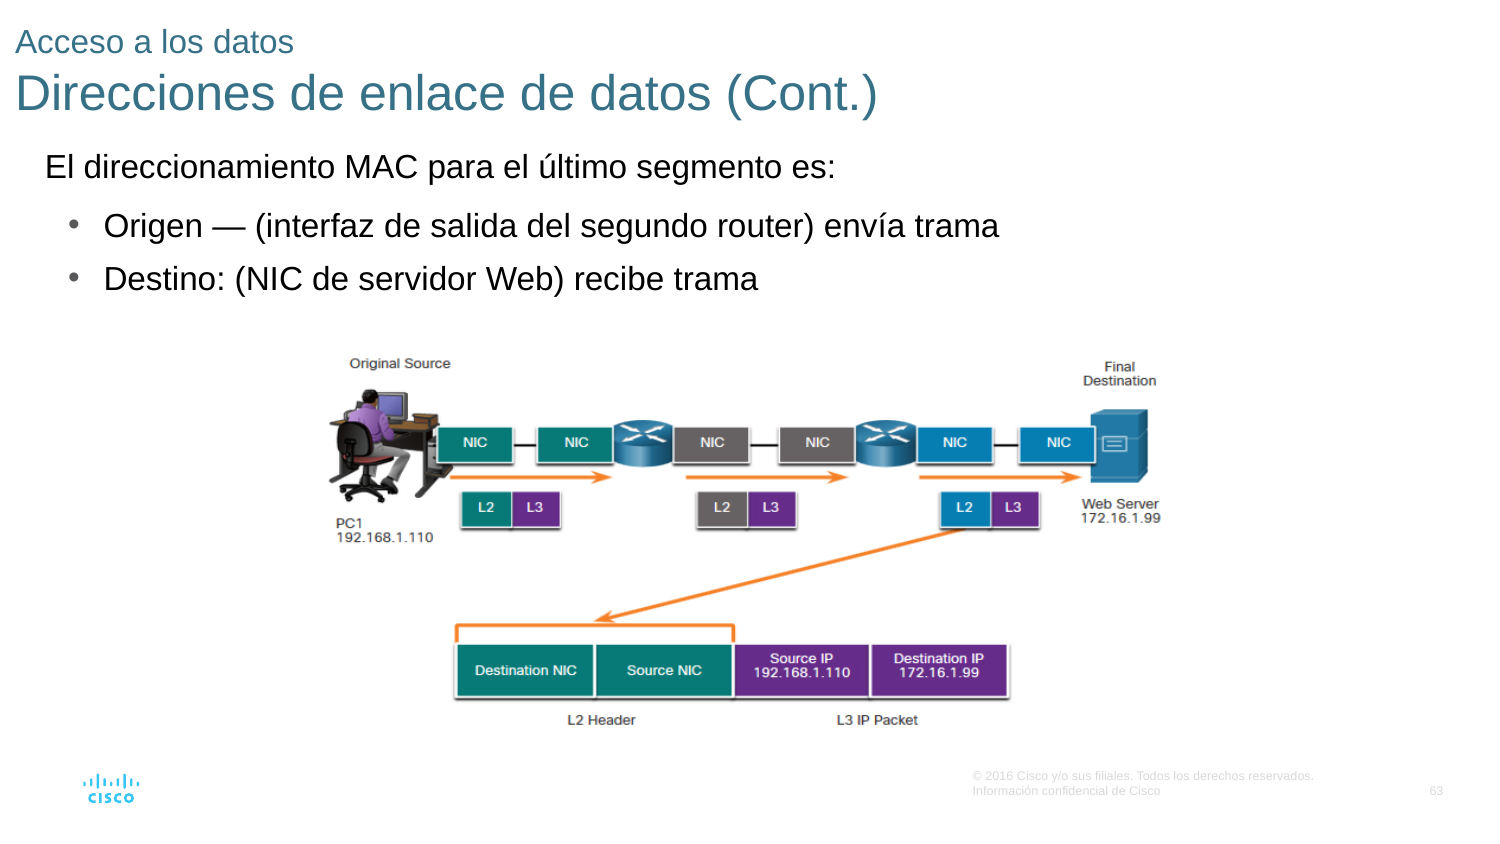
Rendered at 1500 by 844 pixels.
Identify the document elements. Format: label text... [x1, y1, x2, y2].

list El direccionamiento MAC para el último segmento es: Origen — (interfaz de salida del segundo router) envía trama Destino: (NIC de servidor Web) recibe trama [29, 138, 1308, 336]
title Acceso a los datos Direcciones de enlace de datos (Cont.) [0, 0, 1152, 142]
picture [325, 352, 1175, 727]
